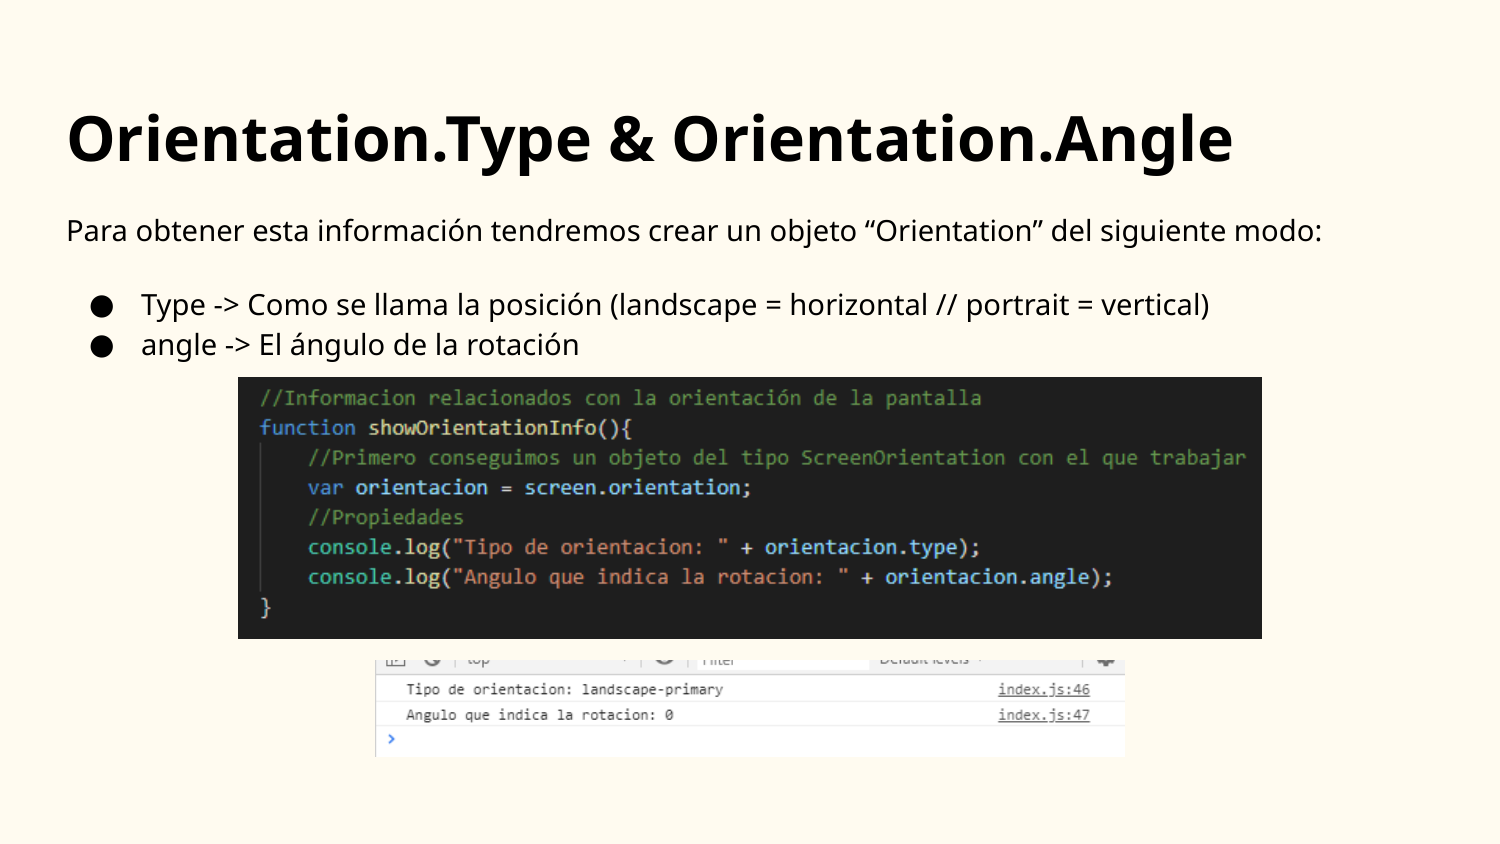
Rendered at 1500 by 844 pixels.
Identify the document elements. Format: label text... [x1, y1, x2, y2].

picture [238, 377, 1262, 639]
title Orientation.Type & Orientation.Angle [51, 72, 1449, 174]
list Para obtener esta información tendremos crear un objeto “Orientation” del siguiente modo: Type -> Como se llama la posición (landscape = horizontal // portrait = vertical) angle -> El ángulo de la rotación [51, 192, 1434, 391]
picture [375, 660, 1125, 757]
